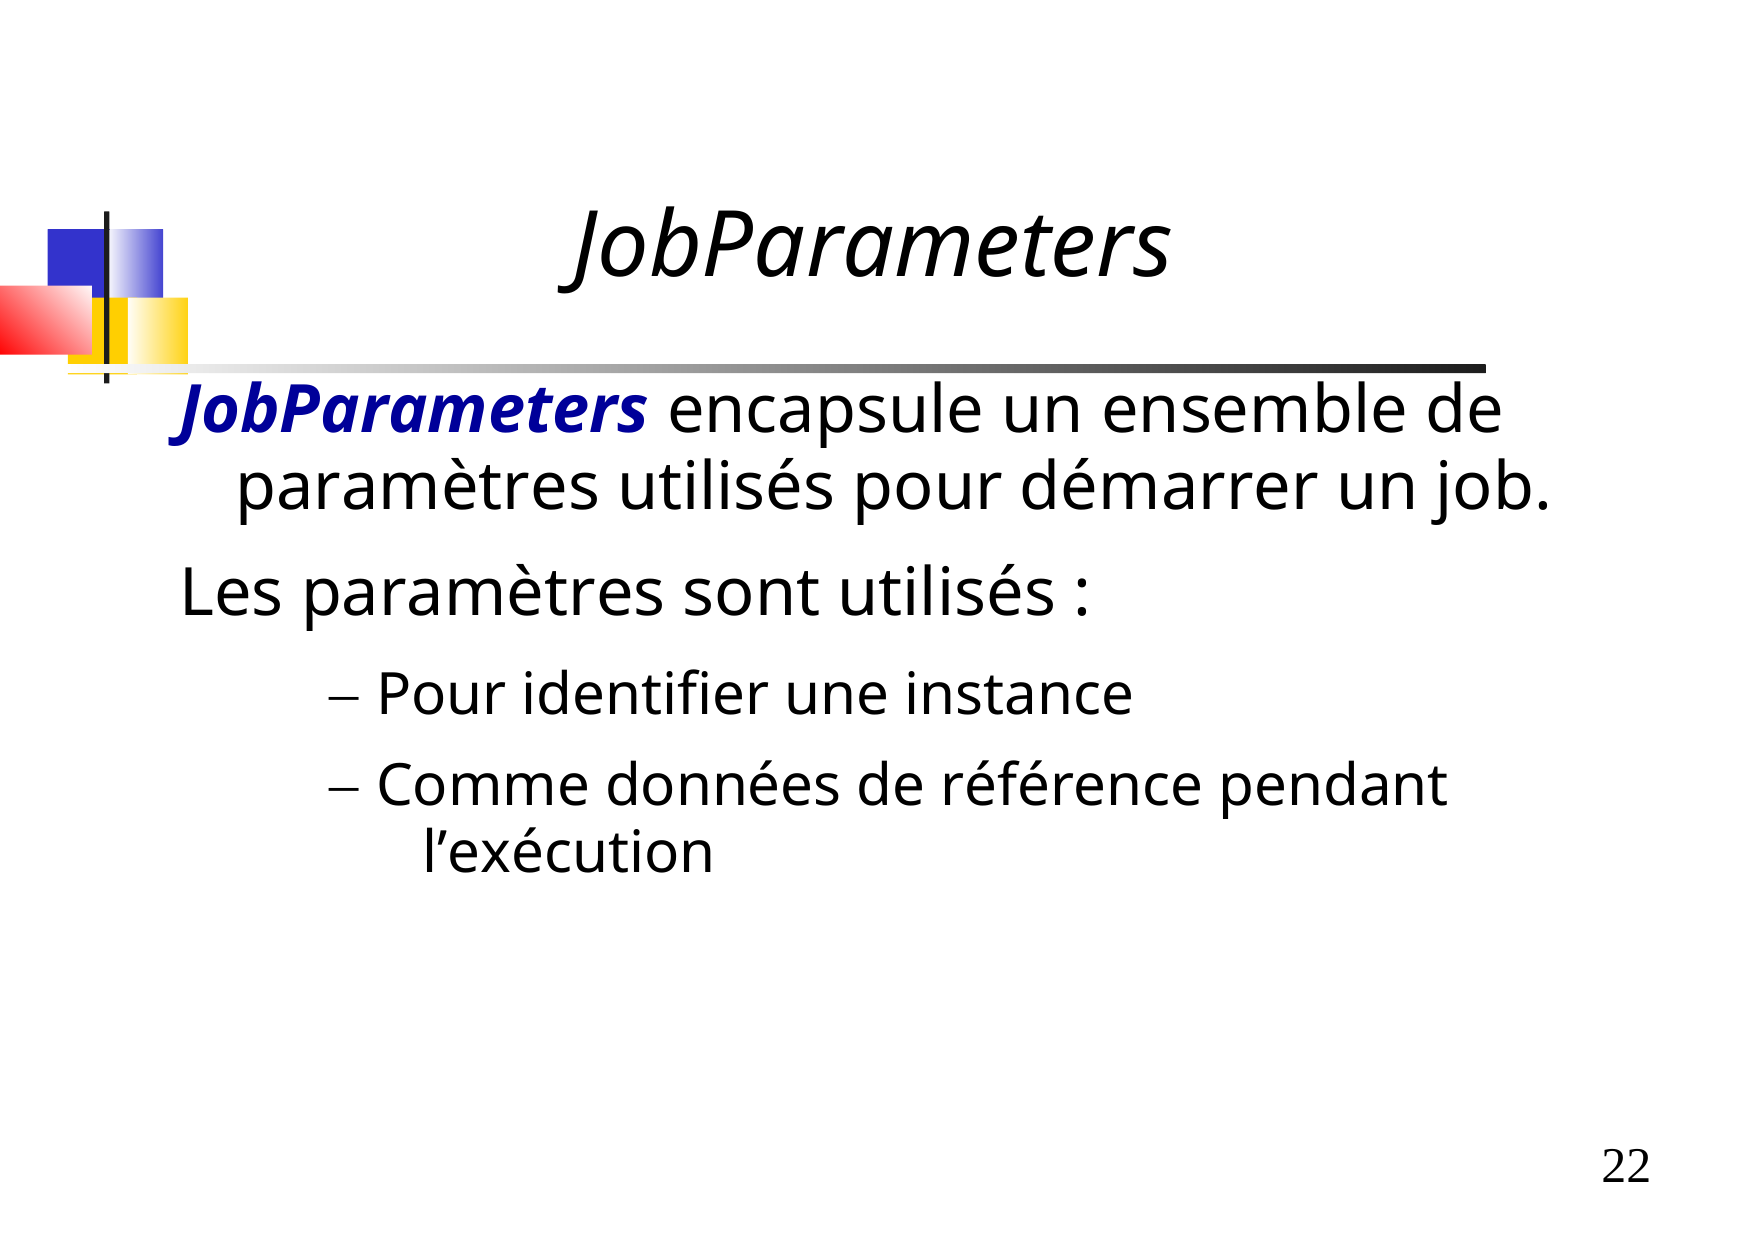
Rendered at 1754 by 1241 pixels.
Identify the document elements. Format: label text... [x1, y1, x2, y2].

list JobParameters encapsule un ensemble de paramètres utilisés pour démarrer un job. Les paramètres sont utilisés : Pour identifier une instance Comme données de référence pendant l’exécution [179, 371, 1567, 1091]
title JobParameters [179, 139, 1567, 351]
